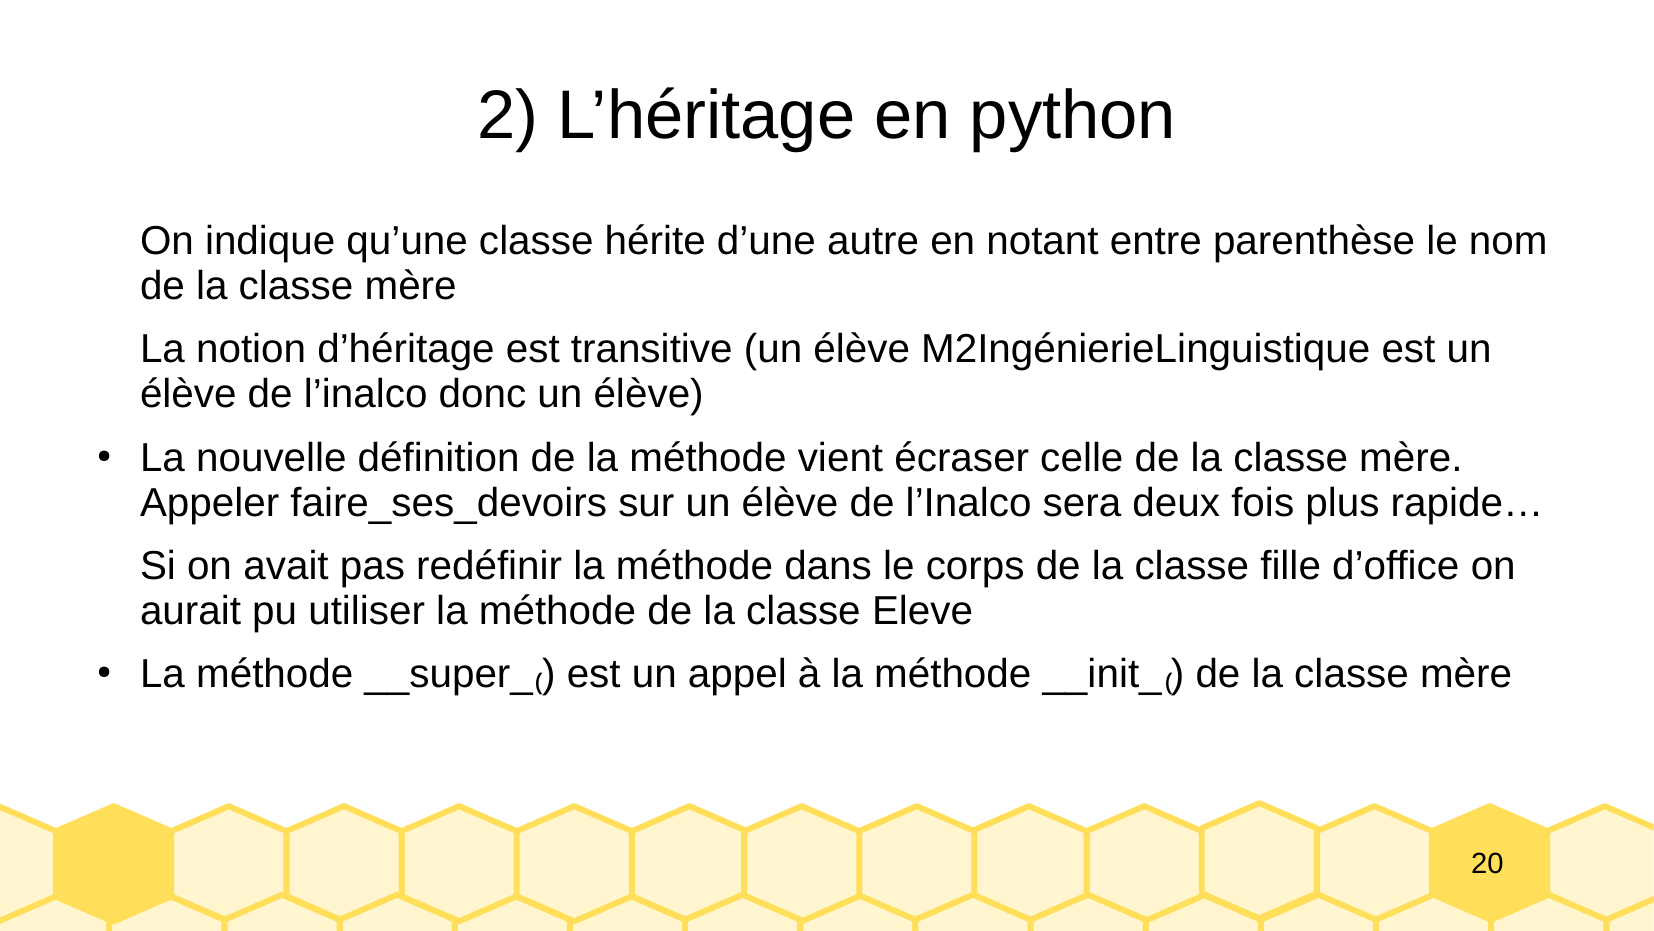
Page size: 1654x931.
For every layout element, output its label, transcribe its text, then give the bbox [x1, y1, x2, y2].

title 2) L’héritage en python [82, 37, 1571, 193]
list On indique qu’une classe hérite d’une autre en notant entre parenthèse le nom de la classe mère La notion d’héritage est transitive (un élève M2IngénierieLinguistique est un élève de l’inalco donc un élève) La nouvelle définition de la méthode vient écraser celle de la classe mère. Appeler faire_ses_devoirs sur un élève de l’Inalco sera deux fois plus rapide… Si on avait pas redéfinir la méthode dans le corps de la classe fille d’office on aurait pu utiliser la méthode de la classe Eleve La méthode __super_₍) est un appel à la méthode __init_₍) de la classe mère [82, 217, 1571, 758]
